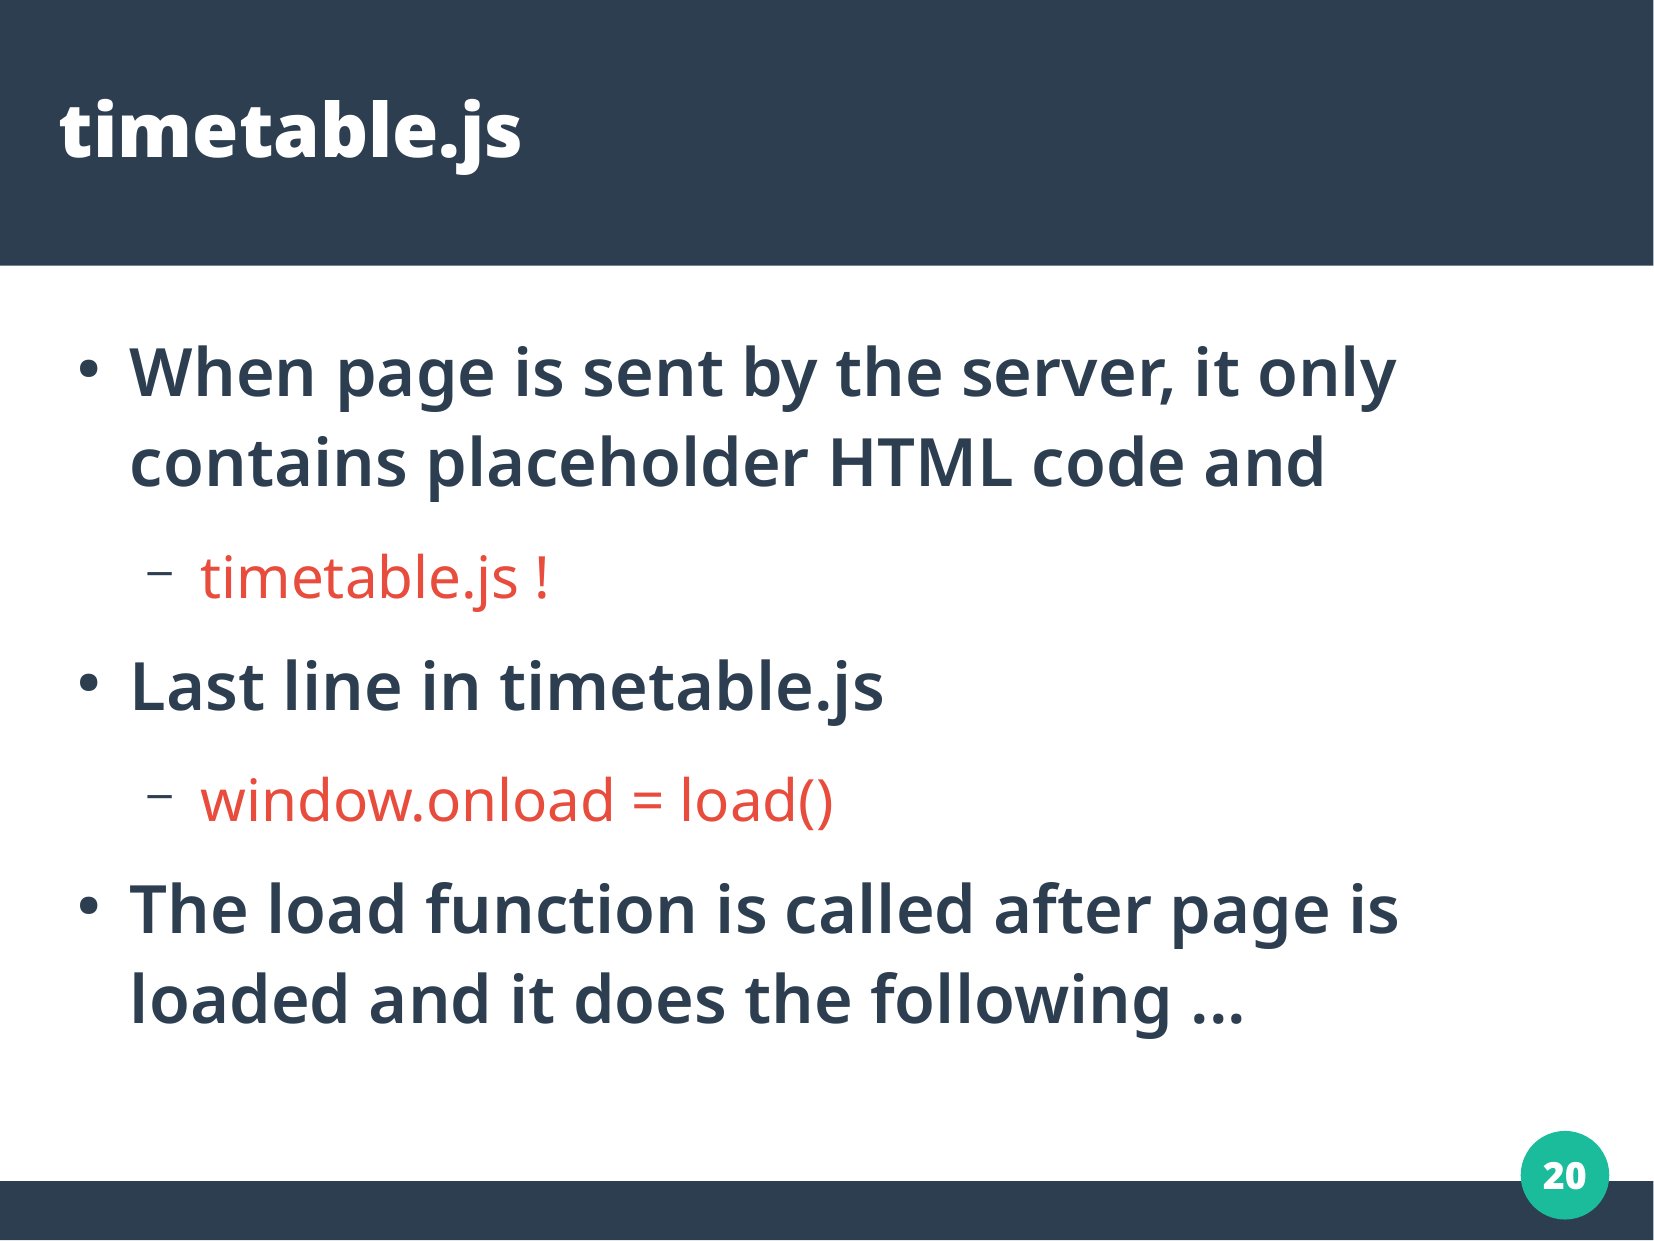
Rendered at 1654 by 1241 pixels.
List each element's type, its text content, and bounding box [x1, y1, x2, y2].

title timetable.js [59, 49, 1595, 207]
list When page is sent by the server, it only contains placeholder HTML code and timetable.js ! Last line in timetable.js window.onload = load() The load function is called after page is loaded and it does the following ... [59, 324, 1595, 1152]
